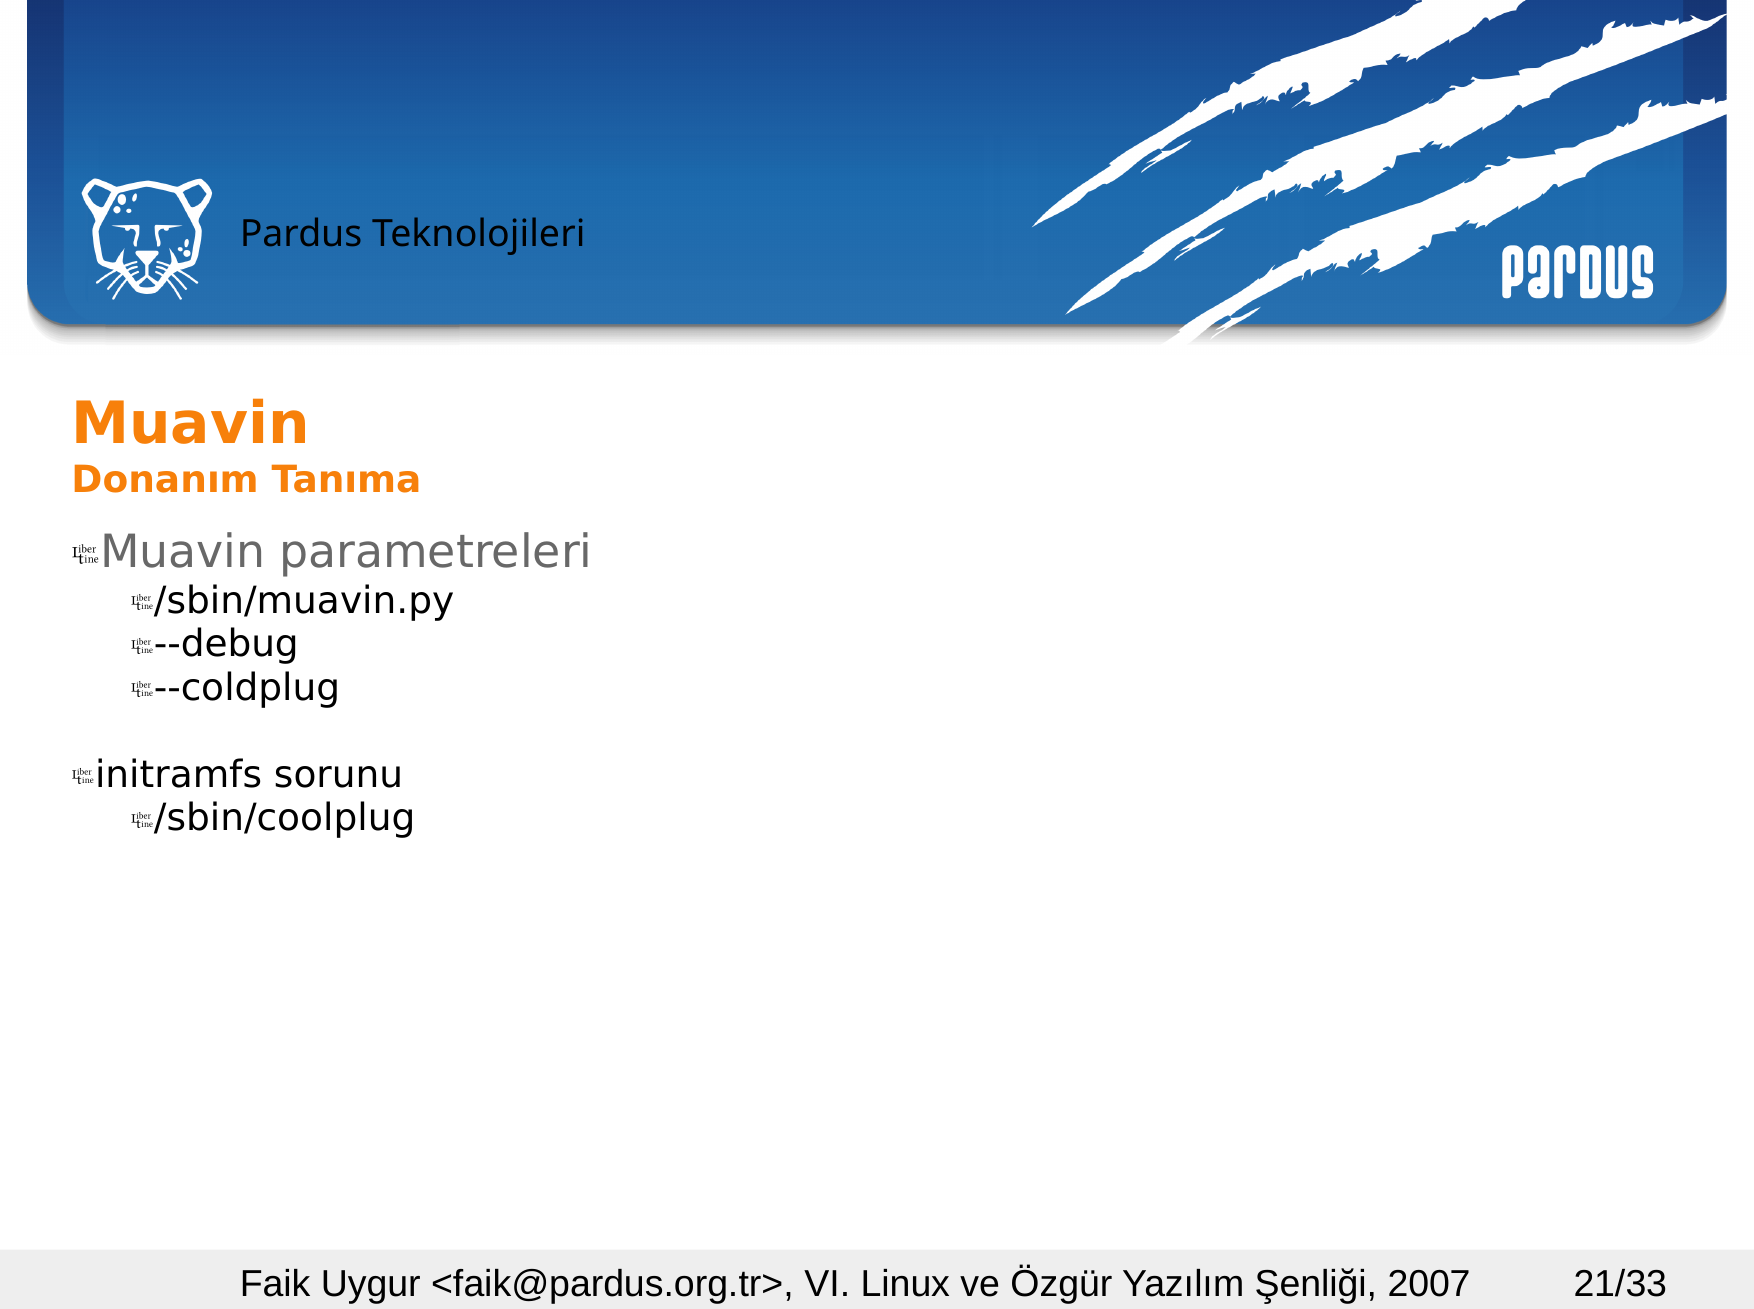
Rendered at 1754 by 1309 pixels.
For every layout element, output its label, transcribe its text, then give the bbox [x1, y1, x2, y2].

text_box Muavin Donanım Tanıma Muavin parametreleri /sbin/muavin.py --debug --coldplug initramfs sorunu /sbin/coolplug [56, 382, 1680, 848]
picture [0, 0, 1753, 355]
